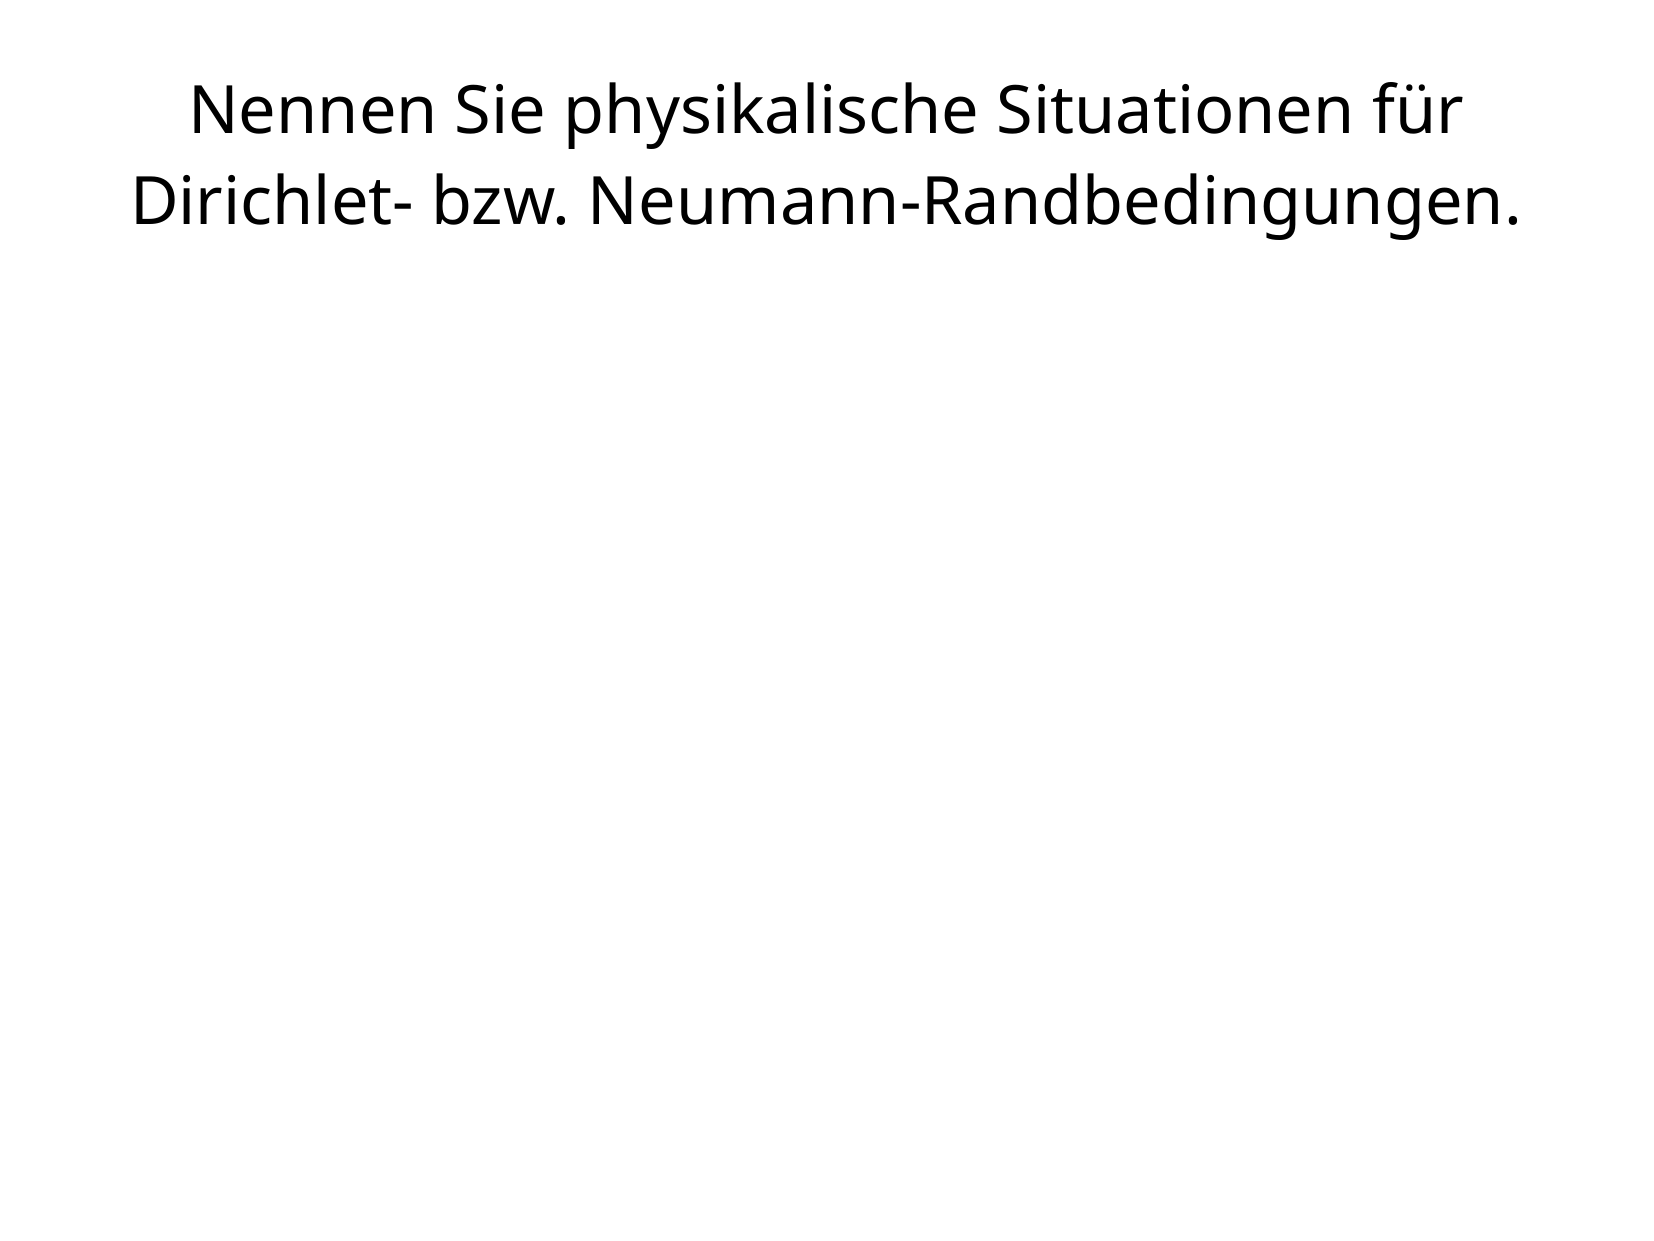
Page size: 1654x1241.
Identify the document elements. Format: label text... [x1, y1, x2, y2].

title Nennen Sie physikalische Situationen für Dirichlet- bzw. Neumann-Randbedingungen. [82, 49, 1571, 257]
